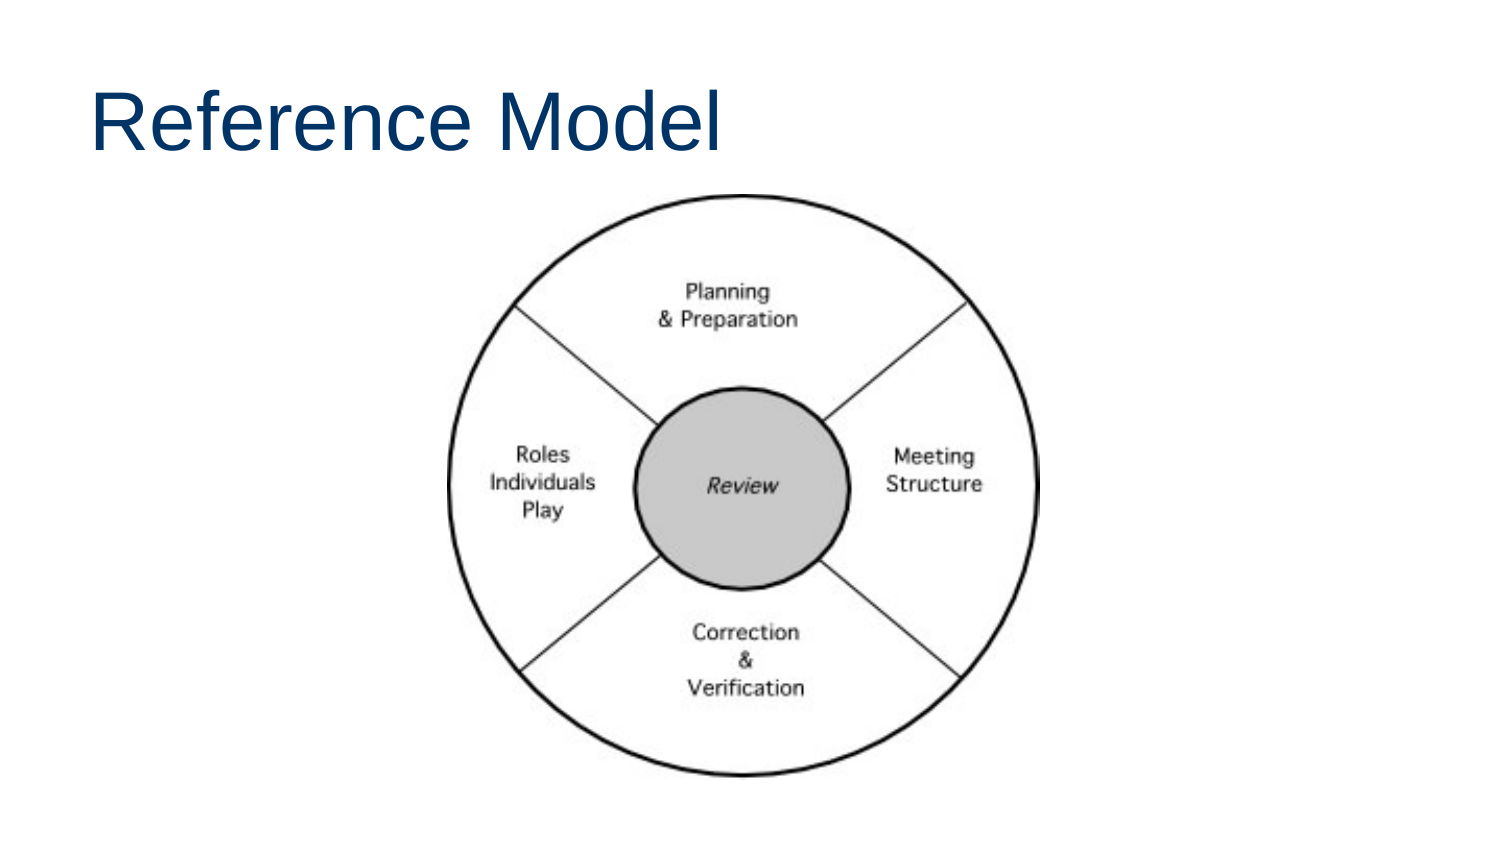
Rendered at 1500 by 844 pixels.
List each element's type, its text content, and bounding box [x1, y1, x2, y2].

picture [447, 194, 1040, 780]
title Reference Model [75, 33, 1425, 175]
